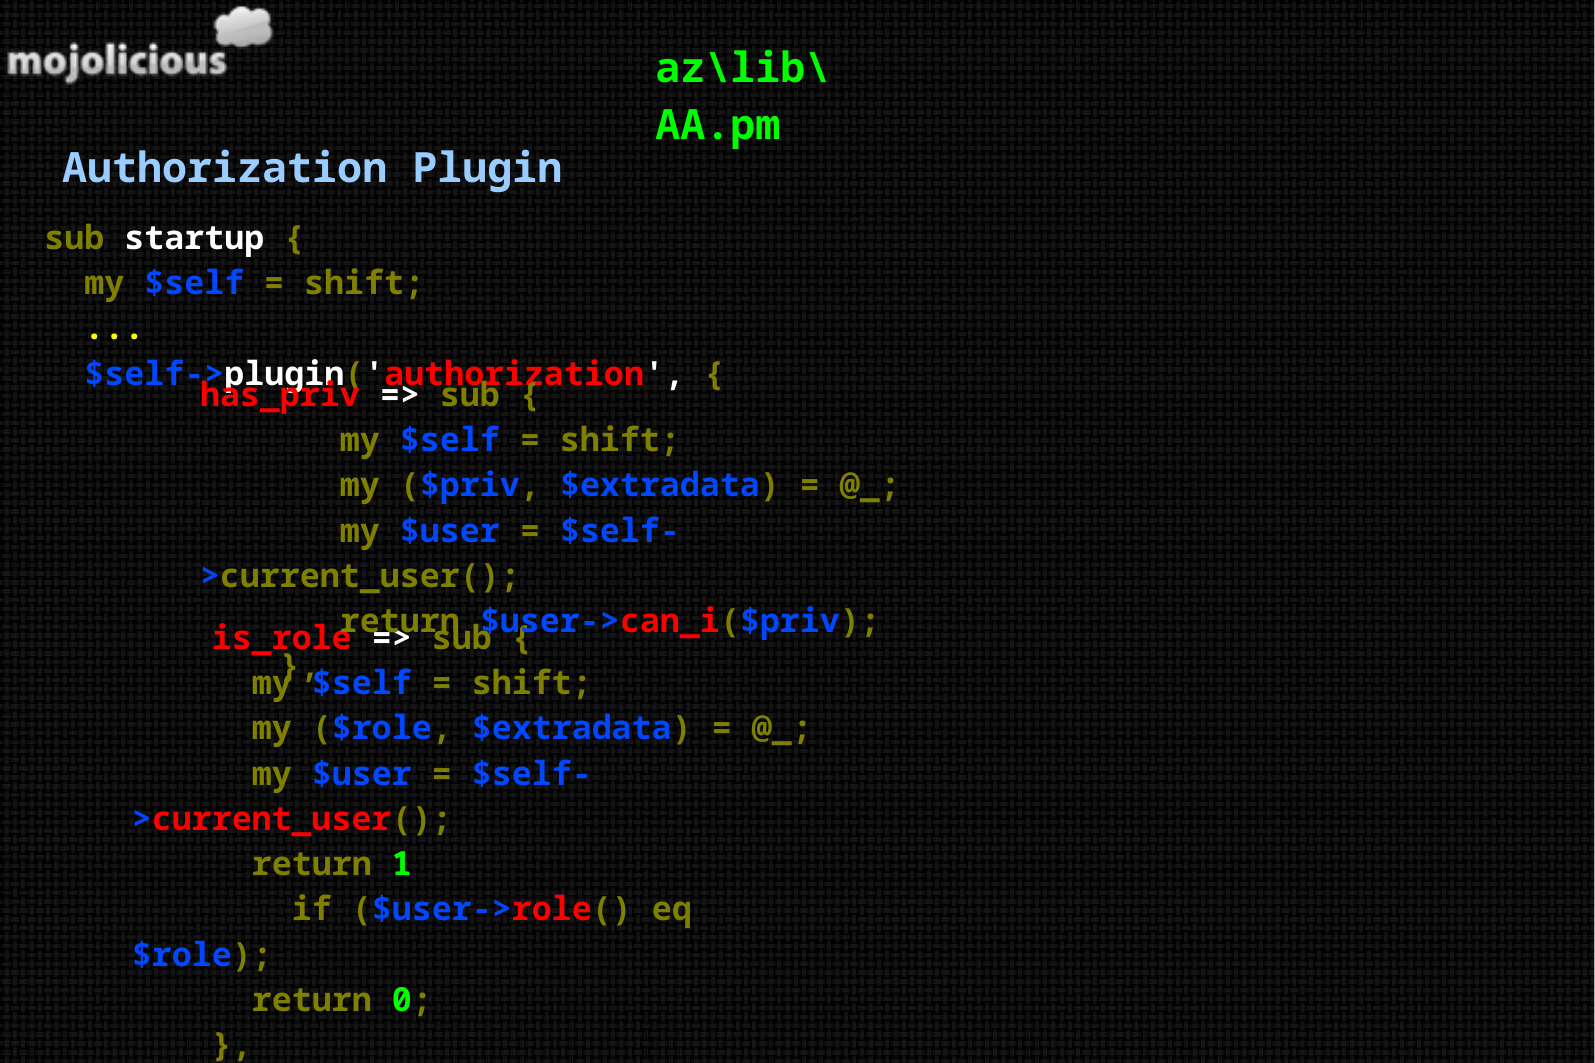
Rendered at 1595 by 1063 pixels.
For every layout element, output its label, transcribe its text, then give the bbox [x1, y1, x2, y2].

text_box az\lib\AA.pm [640, 30, 954, 95]
text_box has_priv => sub { my $self = shift; my ($priv, $extradata) = @_; my $user = $self->current_user(); return $user->can_i($priv); }, [185, 363, 945, 650]
text_box is_role => sub { my $self = shift; my ($role, $extradata) = @_; my $user = $self->current_user(); return 1 if ($user->role() eq $role); return 0; }, [117, 606, 859, 981]
text_box Authorization Plugin [47, 129, 650, 194]
text_box sub startup { my $self = shift; ... $self->plugin('authorization', { [29, 206, 1334, 1063]
picture [0, 0, 1595, 1063]
